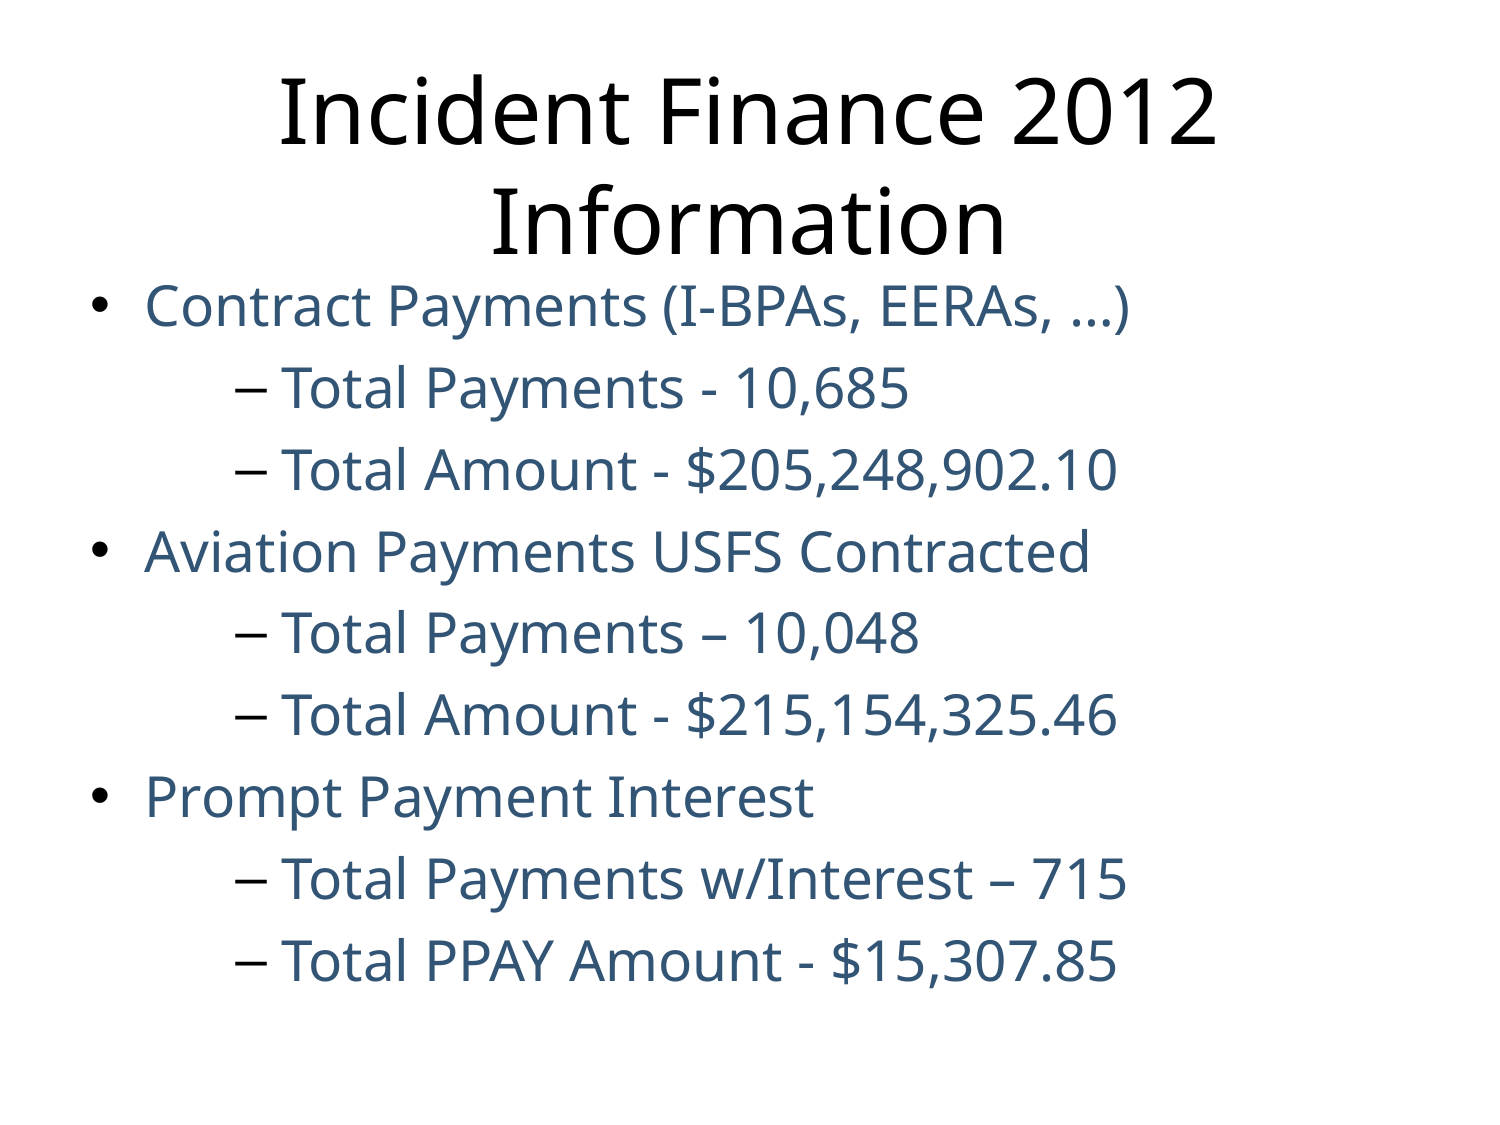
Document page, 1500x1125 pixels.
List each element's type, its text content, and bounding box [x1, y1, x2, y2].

list Contract Payments (I-BPAs, EERAs, …) Total Payments - 10,685 Total Amount - $205,248,902.10 Aviation Payments USFS Contracted Total Payments – 10,048 Total Amount - $215,154,325.46 Prompt Payment Interest Total Payments w/Interest – 715 Total PPAY Amount - $15,307.85 [75, 262, 1426, 1005]
title Incident Finance 2012 Information [75, 45, 1426, 233]
